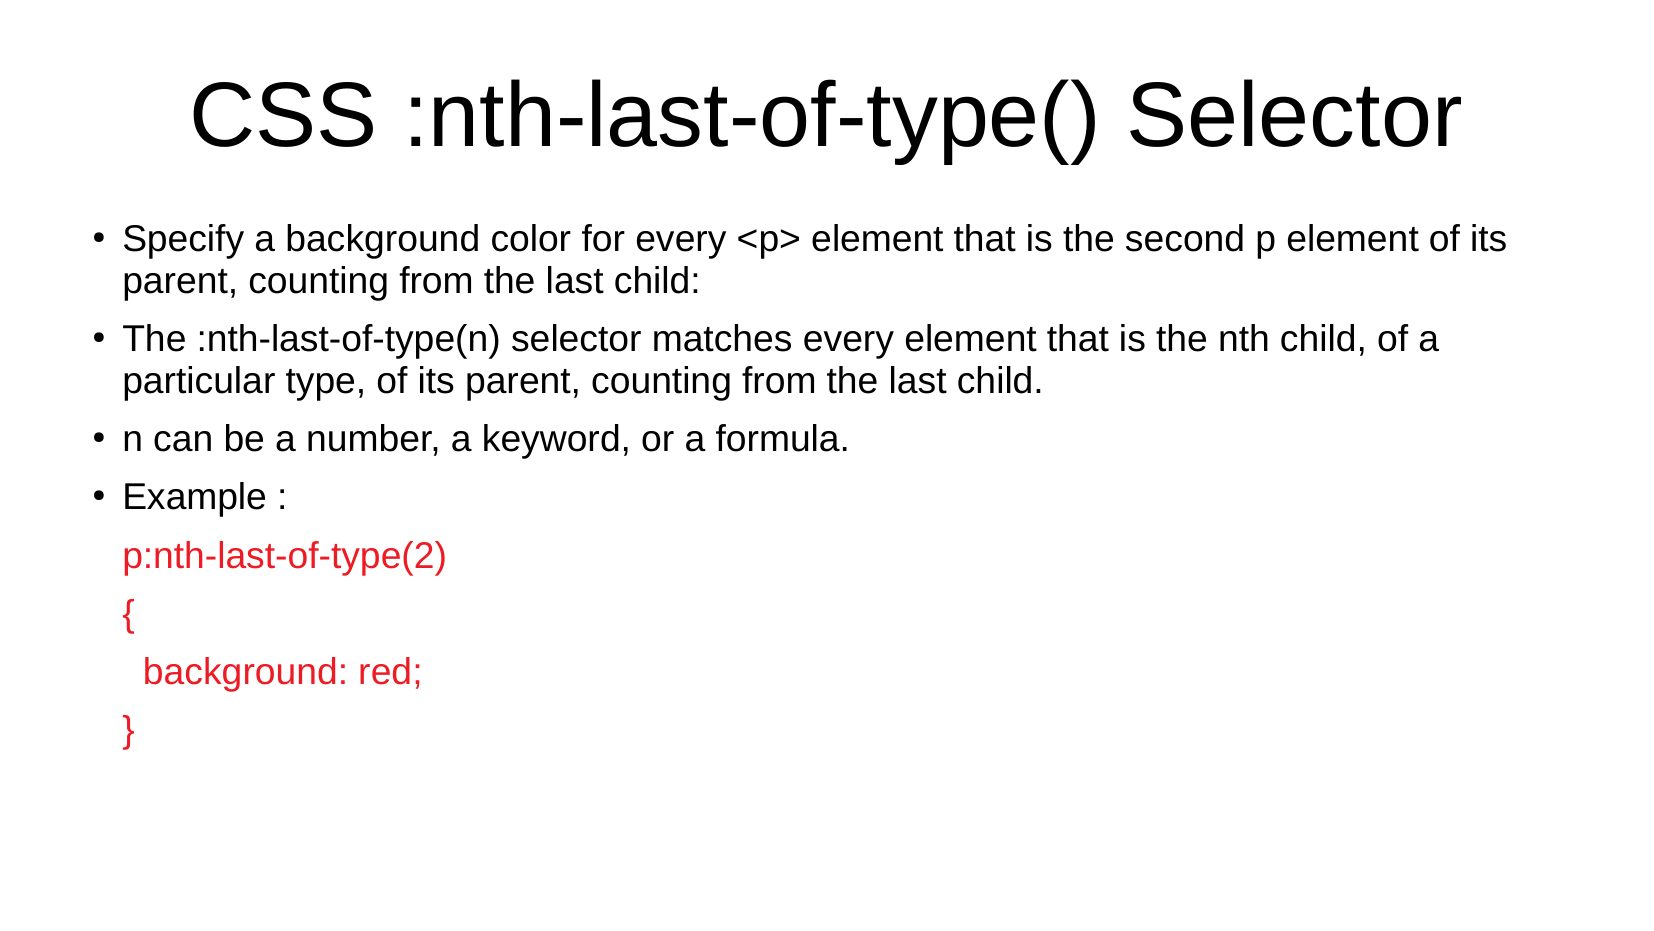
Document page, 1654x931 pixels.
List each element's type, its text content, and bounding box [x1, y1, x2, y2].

title CSS :nth-last-of-type() Selector [82, 37, 1571, 193]
list Specify a background color for every <p> element that is the second p element of its parent, counting from the last child: The :nth-last-of-type(n) selector matches every element that is the nth child, of a particular type, of its parent, counting from the last child. n can be a number, a keyword, or a formula. Example : p:nth-last-of-type(2) { background: red; } [82, 217, 1571, 758]
